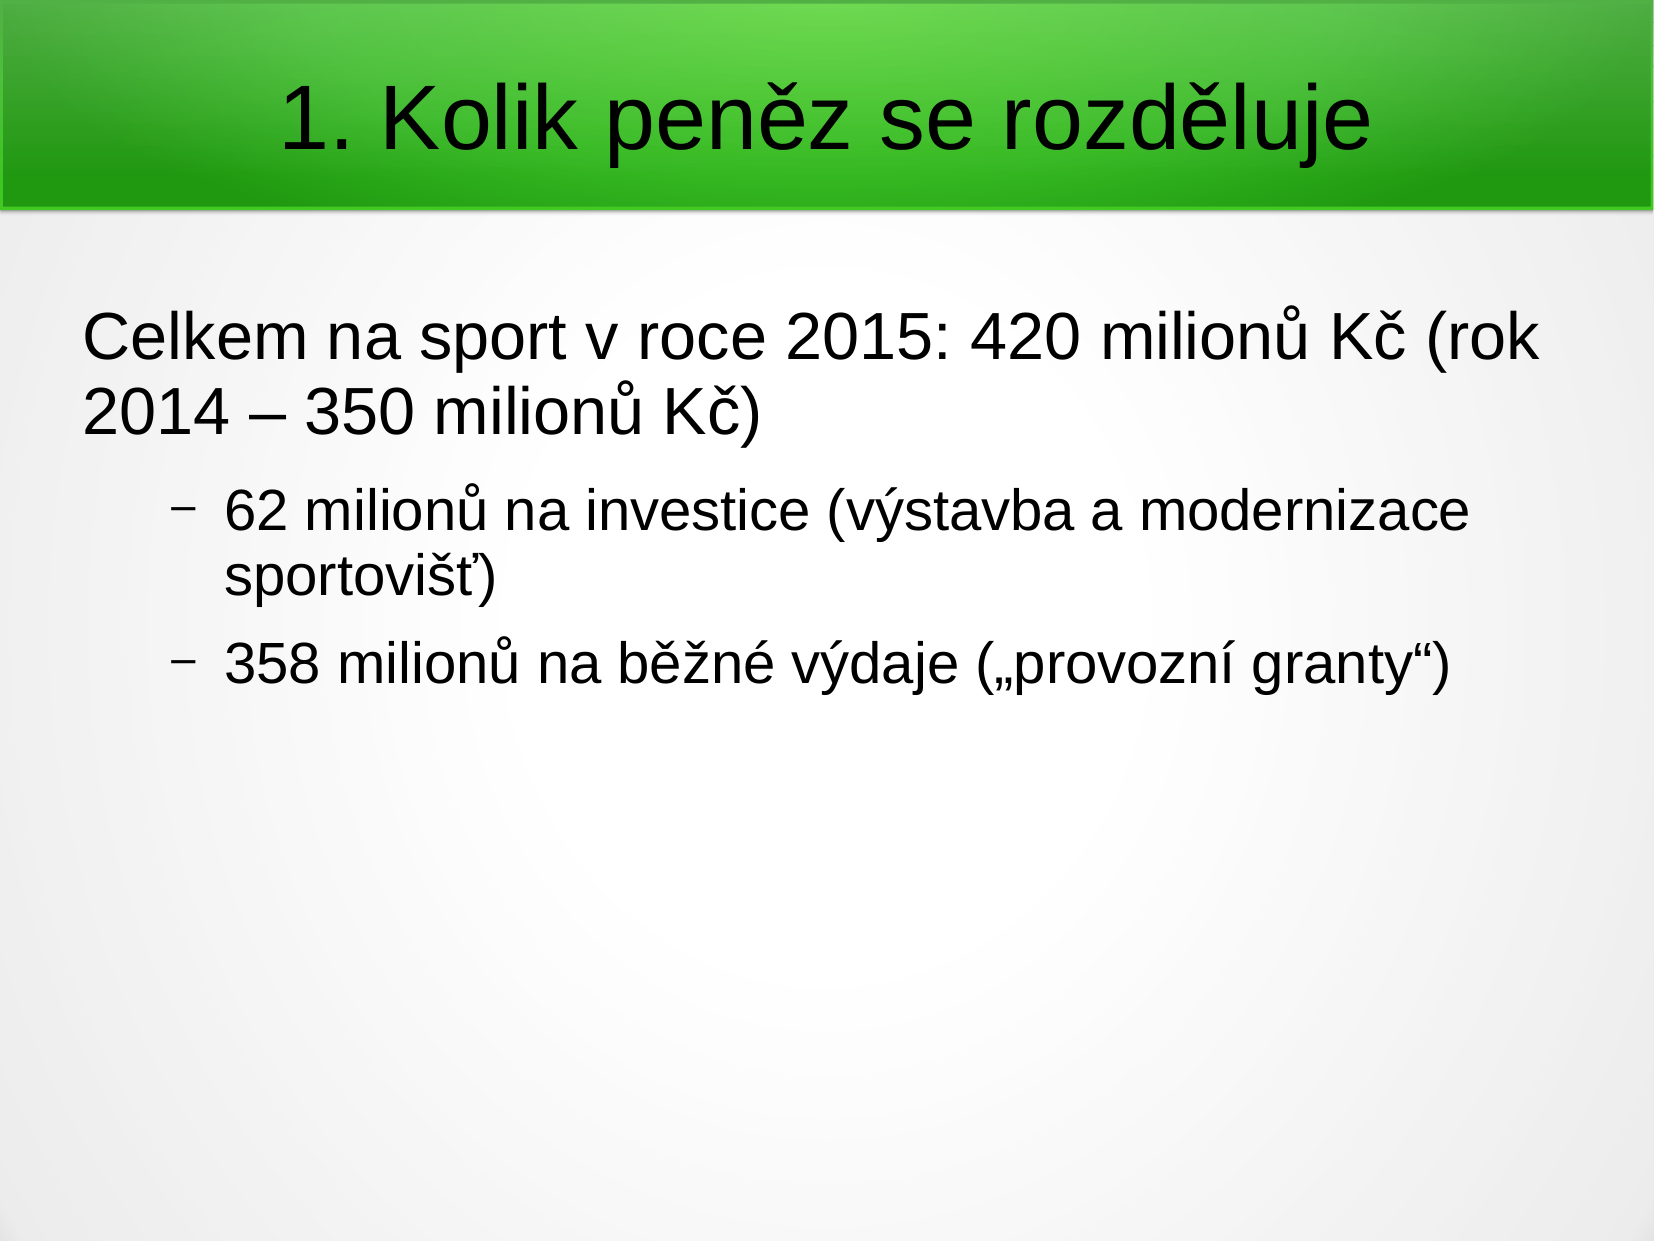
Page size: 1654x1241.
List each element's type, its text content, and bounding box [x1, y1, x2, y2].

list Celkem na sport v roce 2015: 420 milionů Kč (rok 2014 – 350 milionů Kč) 62 milionů na investice (výstavba a modernizace sportovišť) 358 milionů na běžné výdaje („provozní granty“) [82, 299, 1571, 1019]
title 1. Kolik peněz se rozděluje [82, 47, 1571, 189]
